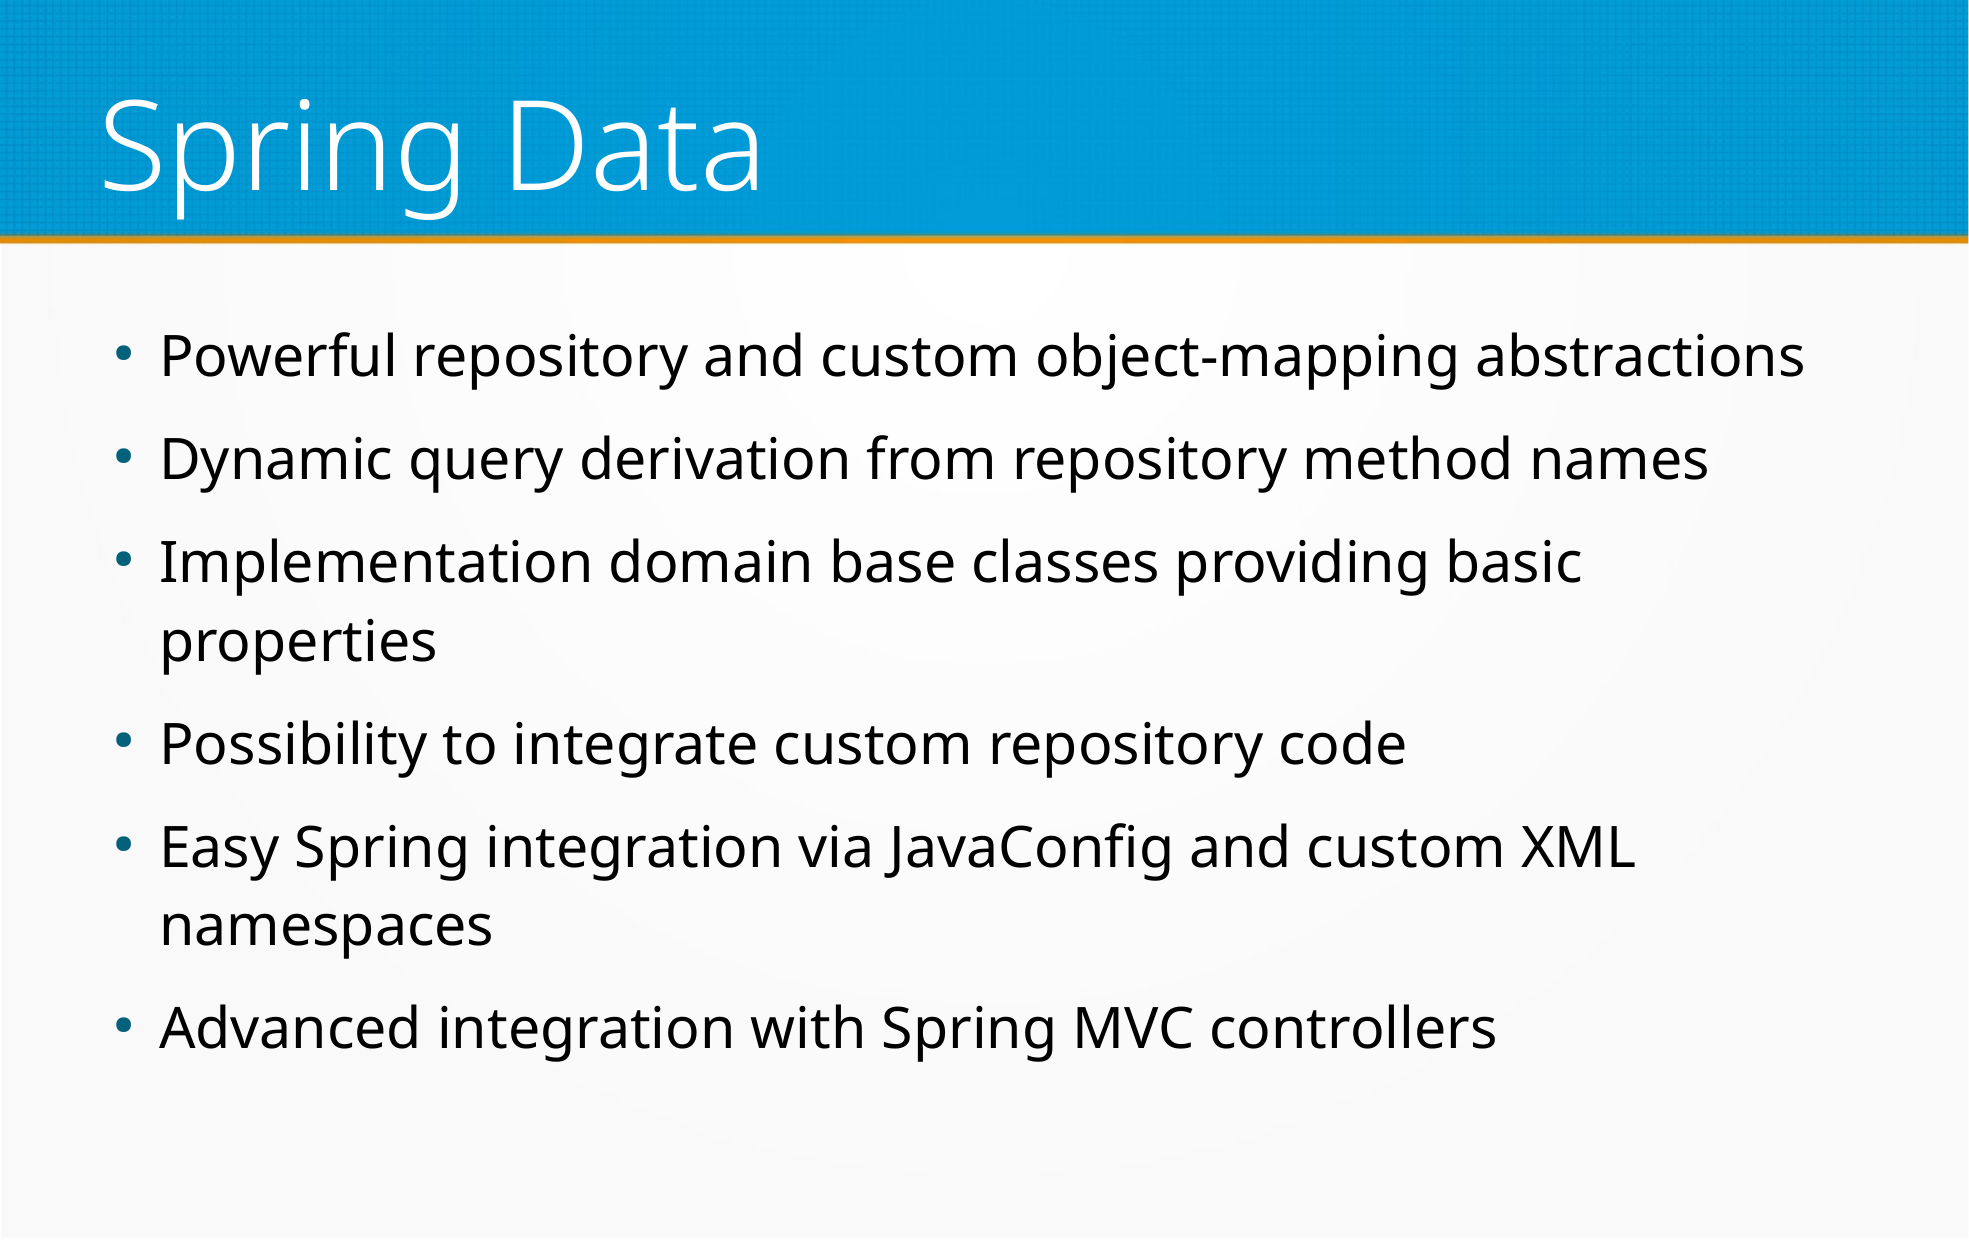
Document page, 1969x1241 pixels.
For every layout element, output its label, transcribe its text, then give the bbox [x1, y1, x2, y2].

list Powerful repository and custom object-mapping abstractions Dynamic query derivation from repository method names Implementation domain base classes providing basic properties Possibility to integrate custom repository code Easy Spring integration via JavaConfig and custom XML namespaces Advanced integration with Spring MVC controllers [98, 315, 1861, 1081]
picture [0, 233, 1969, 1241]
title Spring Data [98, 19, 1870, 227]
